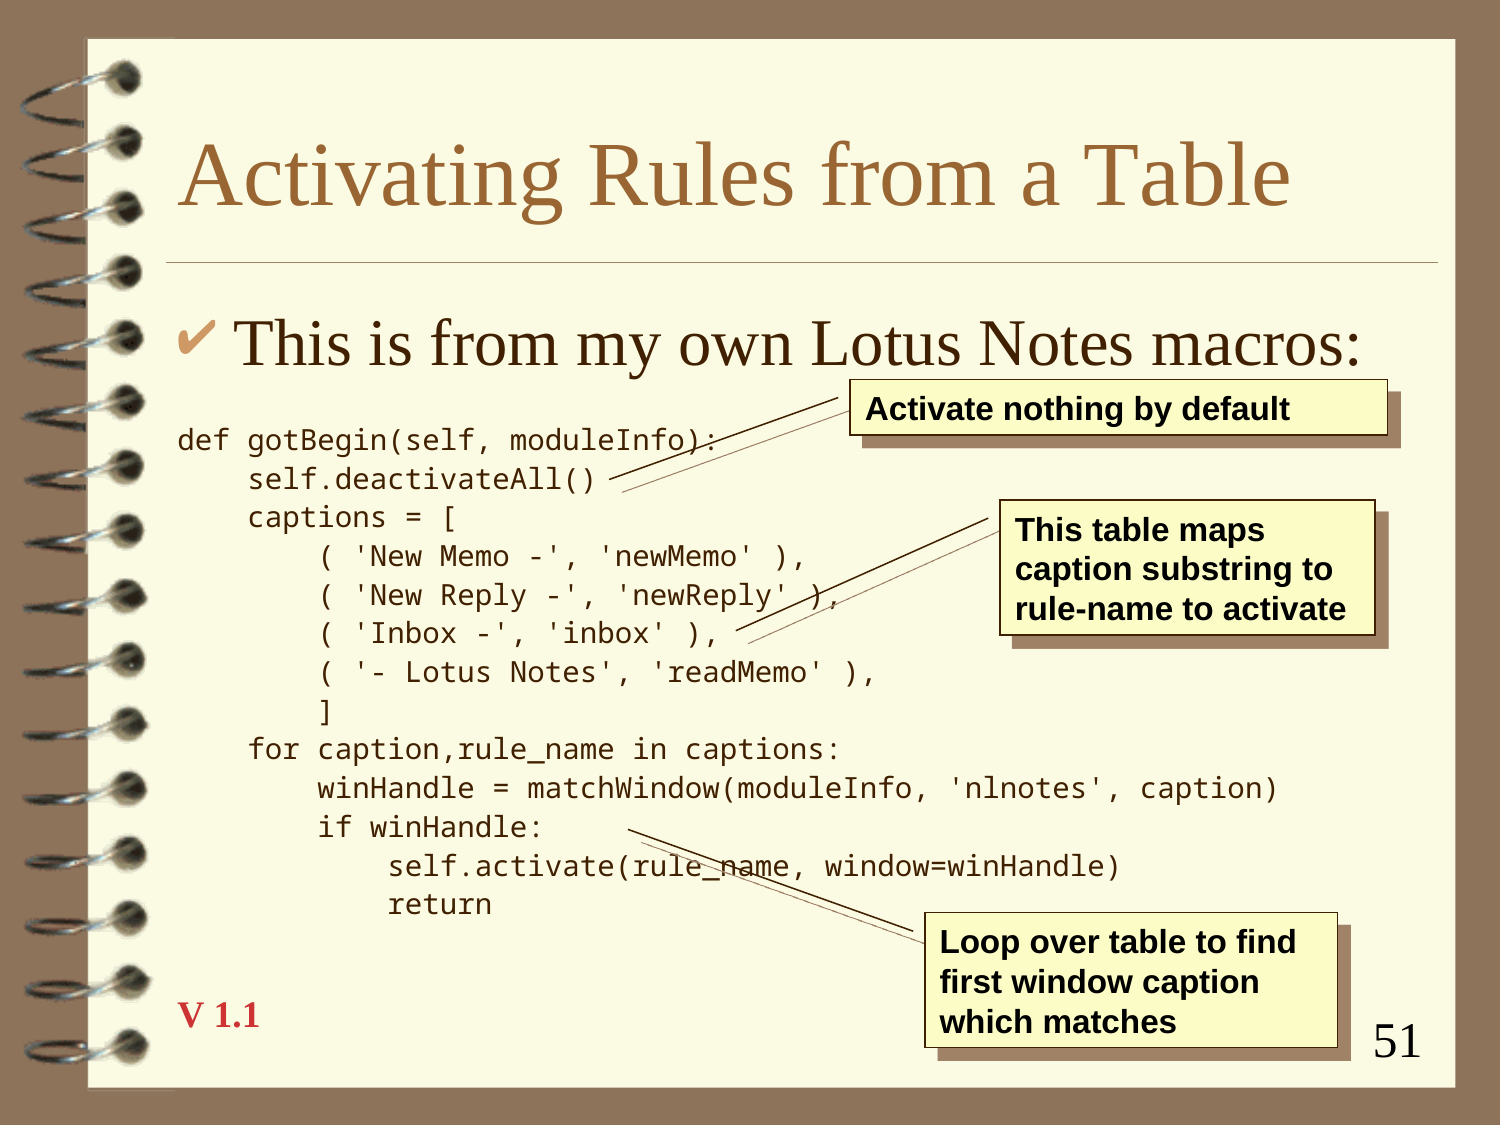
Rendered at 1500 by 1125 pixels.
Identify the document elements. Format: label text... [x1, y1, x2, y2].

picture [0, 0, 175, 1125]
text_box V 1.1 [162, 987, 288, 1051]
text_box Loop over table to find first window caption which matches [925, 912, 1337, 1048]
text_box This table maps caption substring to rule-name to activate [1000, 500, 1375, 635]
list This is from my own Lotus Notes macros: def gotBegin(self, moduleInfo): self.deactivateAll() captions = [ ( 'New Memo -', 'newMemo' ), ( 'New Reply -', 'newReply' ), ( 'Inbox -', 'inbox' ), ( '- Lotus Notes', 'readMemo' ), ] for caption,rule_name in captions: winHandle = matchWindow(moduleInfo, 'nlnotes', caption) if winHandle: self.activate(rule_name, window=winHandle) return [162, 299, 1438, 976]
text_box Activate nothing by default [850, 380, 1388, 435]
title Activating Rules from a Table [162, 74, 1438, 263]
